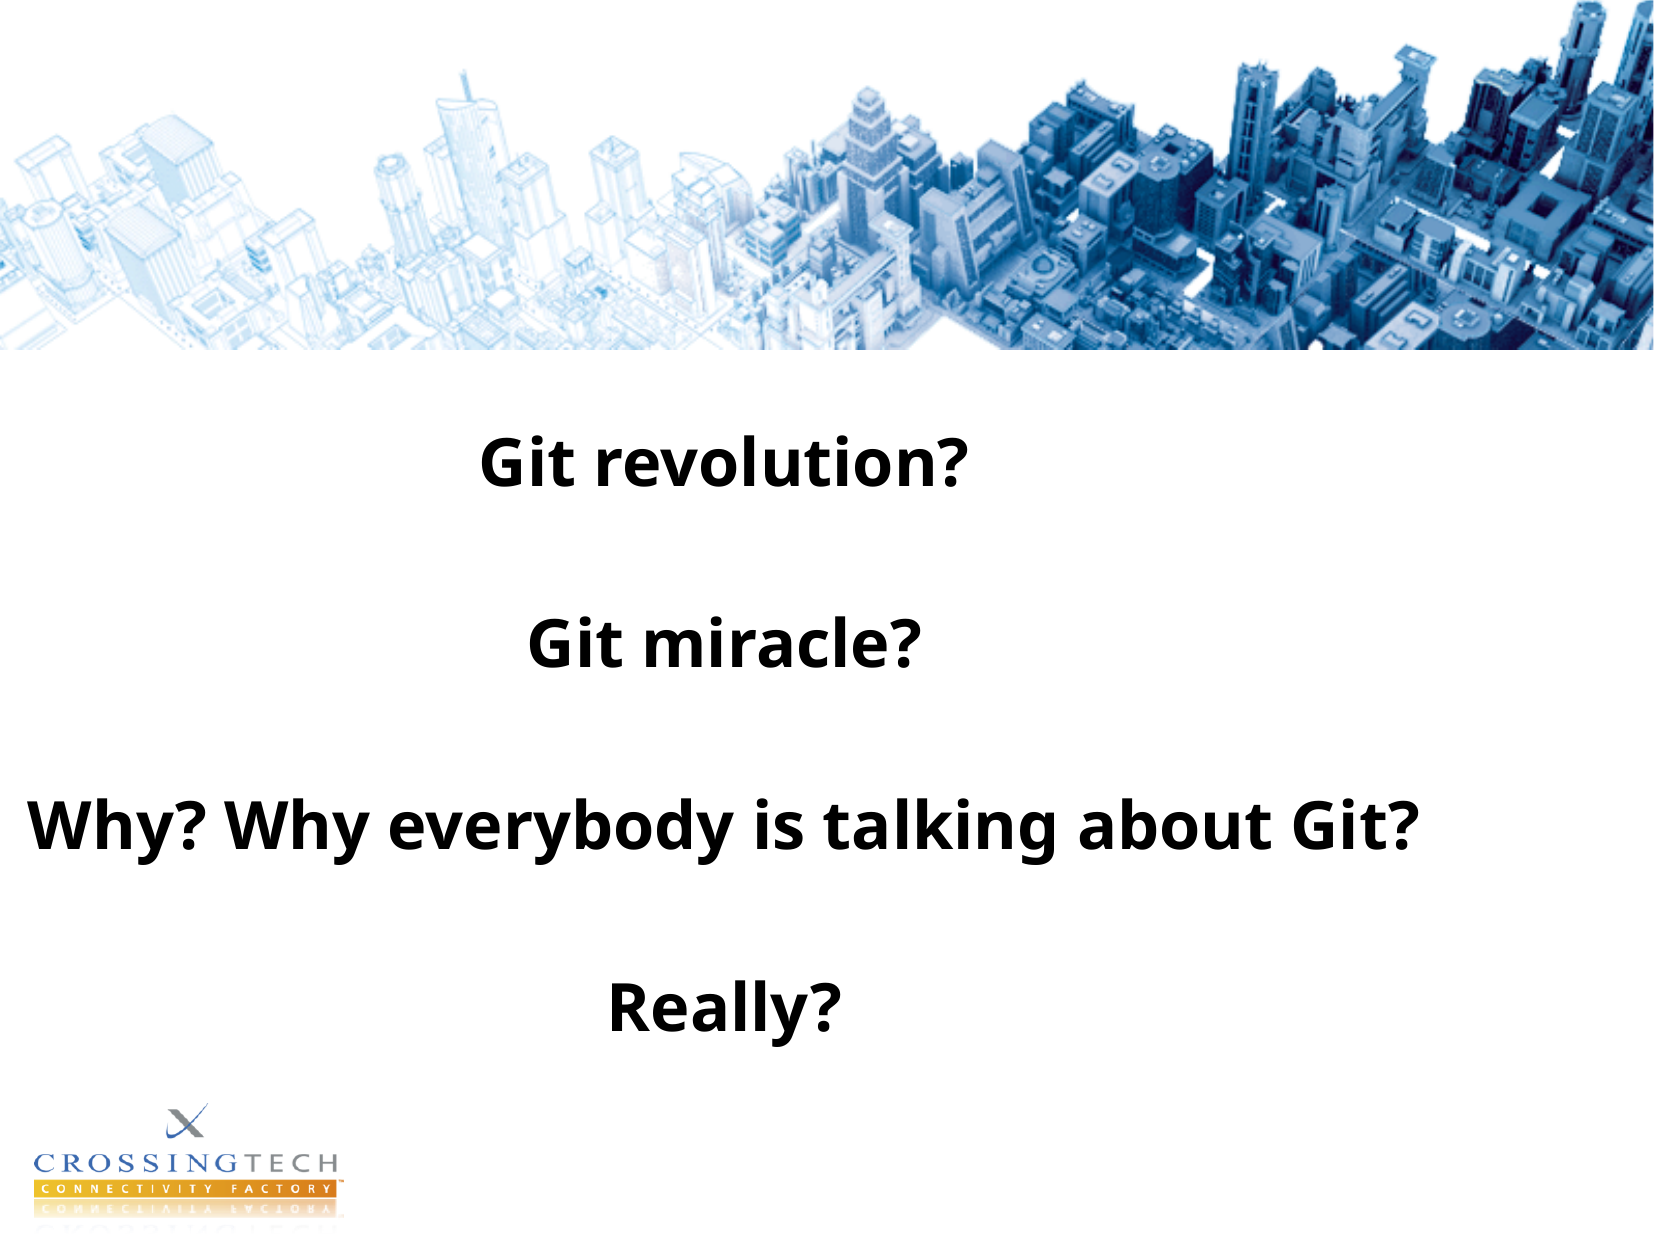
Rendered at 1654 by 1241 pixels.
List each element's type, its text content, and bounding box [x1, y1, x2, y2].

picture [34, 1103, 344, 1237]
picture [0, 0, 1654, 350]
text_box Git revolution? Git miracle? Why? Why everybody is talking about Git? Really? [13, 407, 1649, 967]
